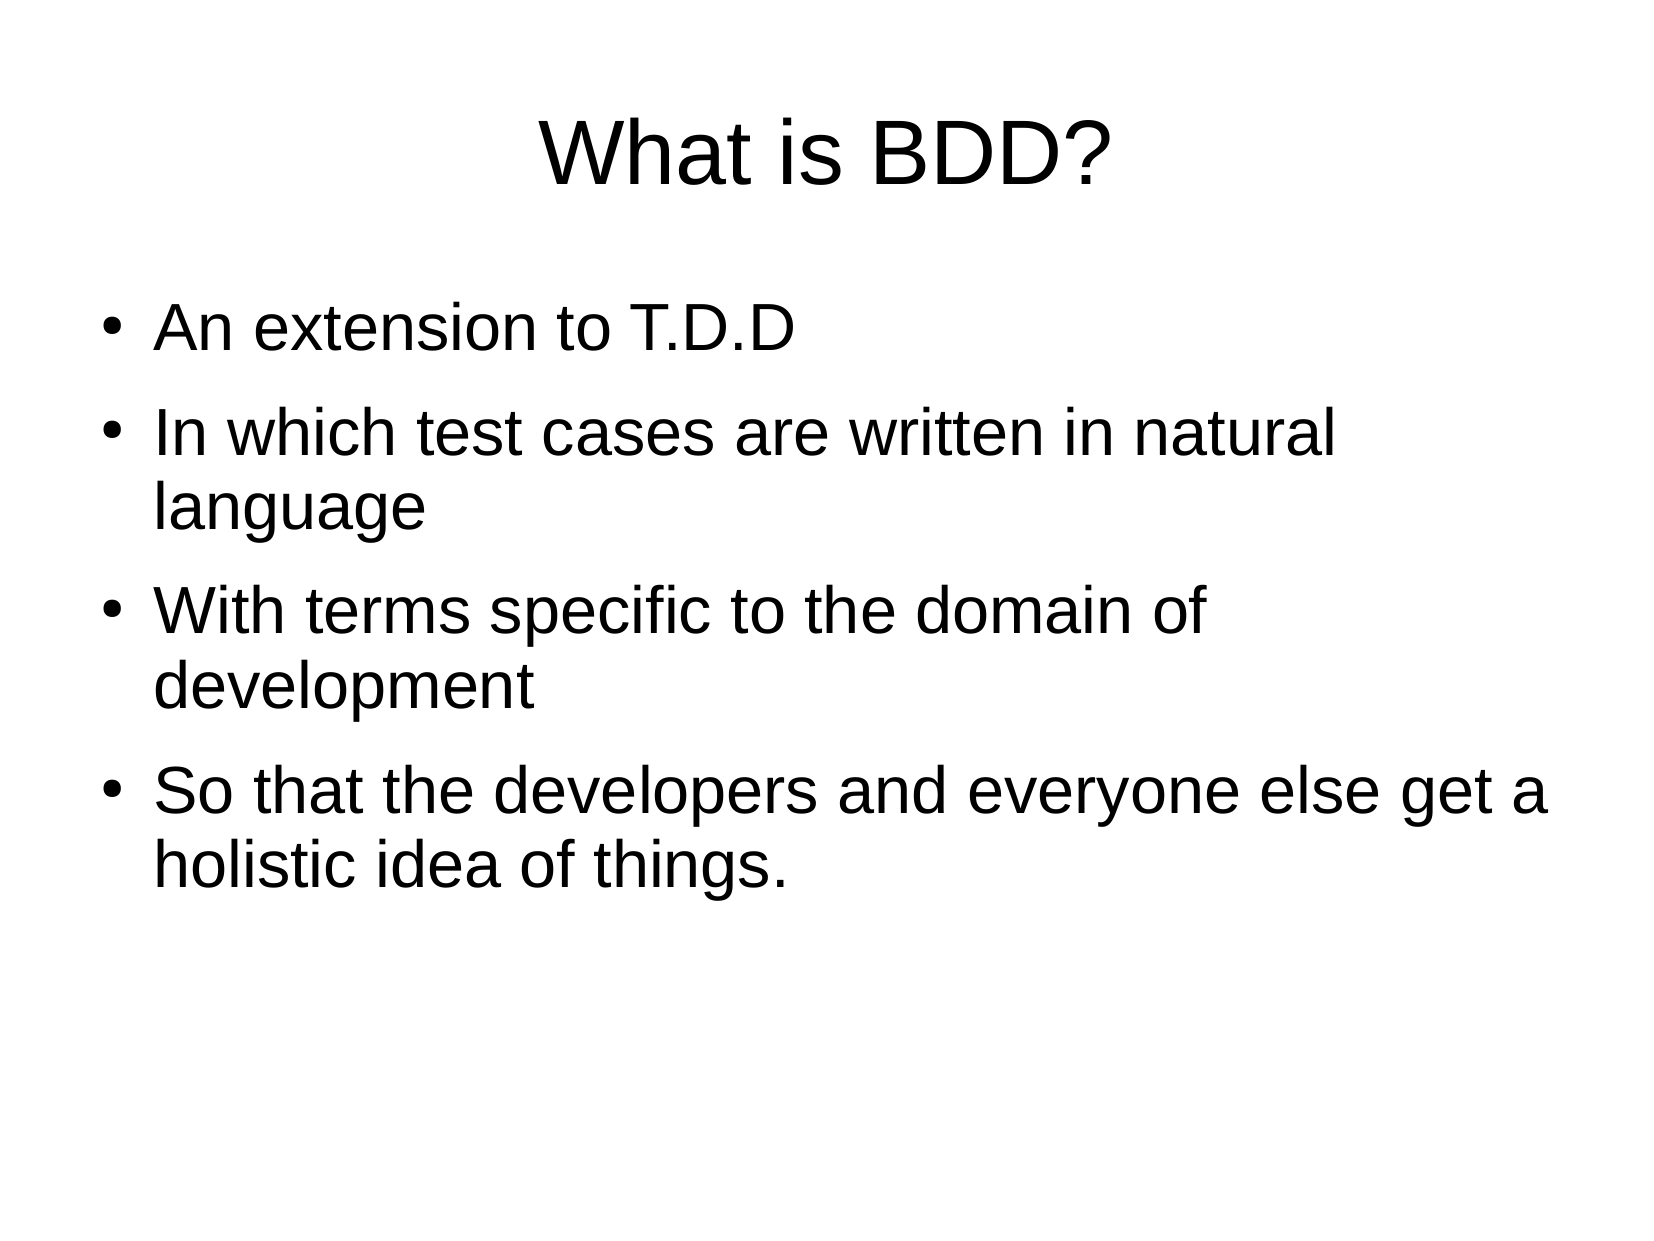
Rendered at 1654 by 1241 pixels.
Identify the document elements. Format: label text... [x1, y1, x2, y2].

title What is BDD? [82, 49, 1571, 257]
list An extension to T.D.D In which test cases are written in natural language With terms specific to the domain of development So that the developers and everyone else get a holistic idea of things. [82, 290, 1571, 1109]
